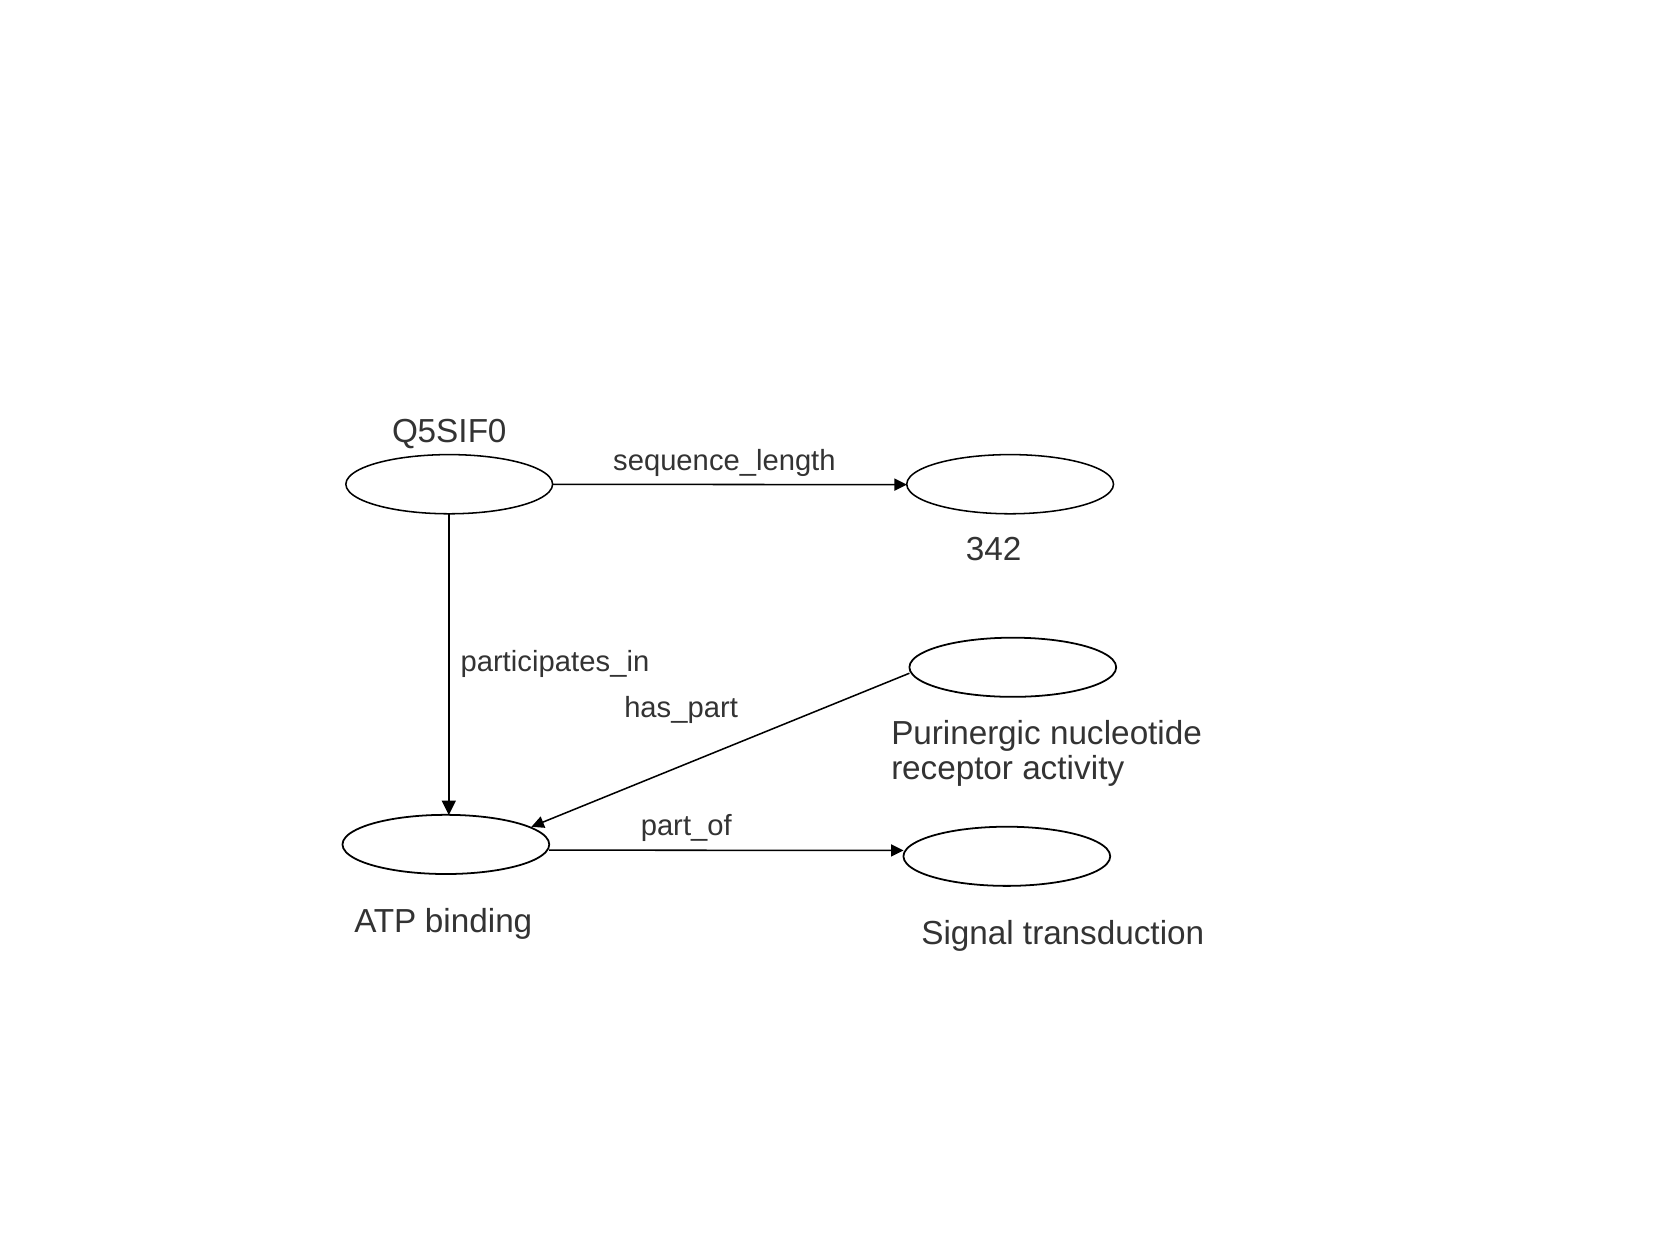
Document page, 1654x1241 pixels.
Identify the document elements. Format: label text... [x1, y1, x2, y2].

text_box Signal transduction [921, 909, 1312, 958]
text_box has_part [765, 694, 863, 734]
text_box sequence_length [613, 436, 903, 483]
text_box part_of [625, 803, 879, 851]
text_box 342 [965, 525, 1094, 573]
text_box has_part [609, 685, 863, 734]
text_box participates_in [460, 637, 697, 686]
text_box Q5SIF0 [392, 401, 520, 461]
text_box ATP binding [354, 897, 591, 945]
text_box Purinergic nucleotide receptor activity [876, 708, 1229, 796]
